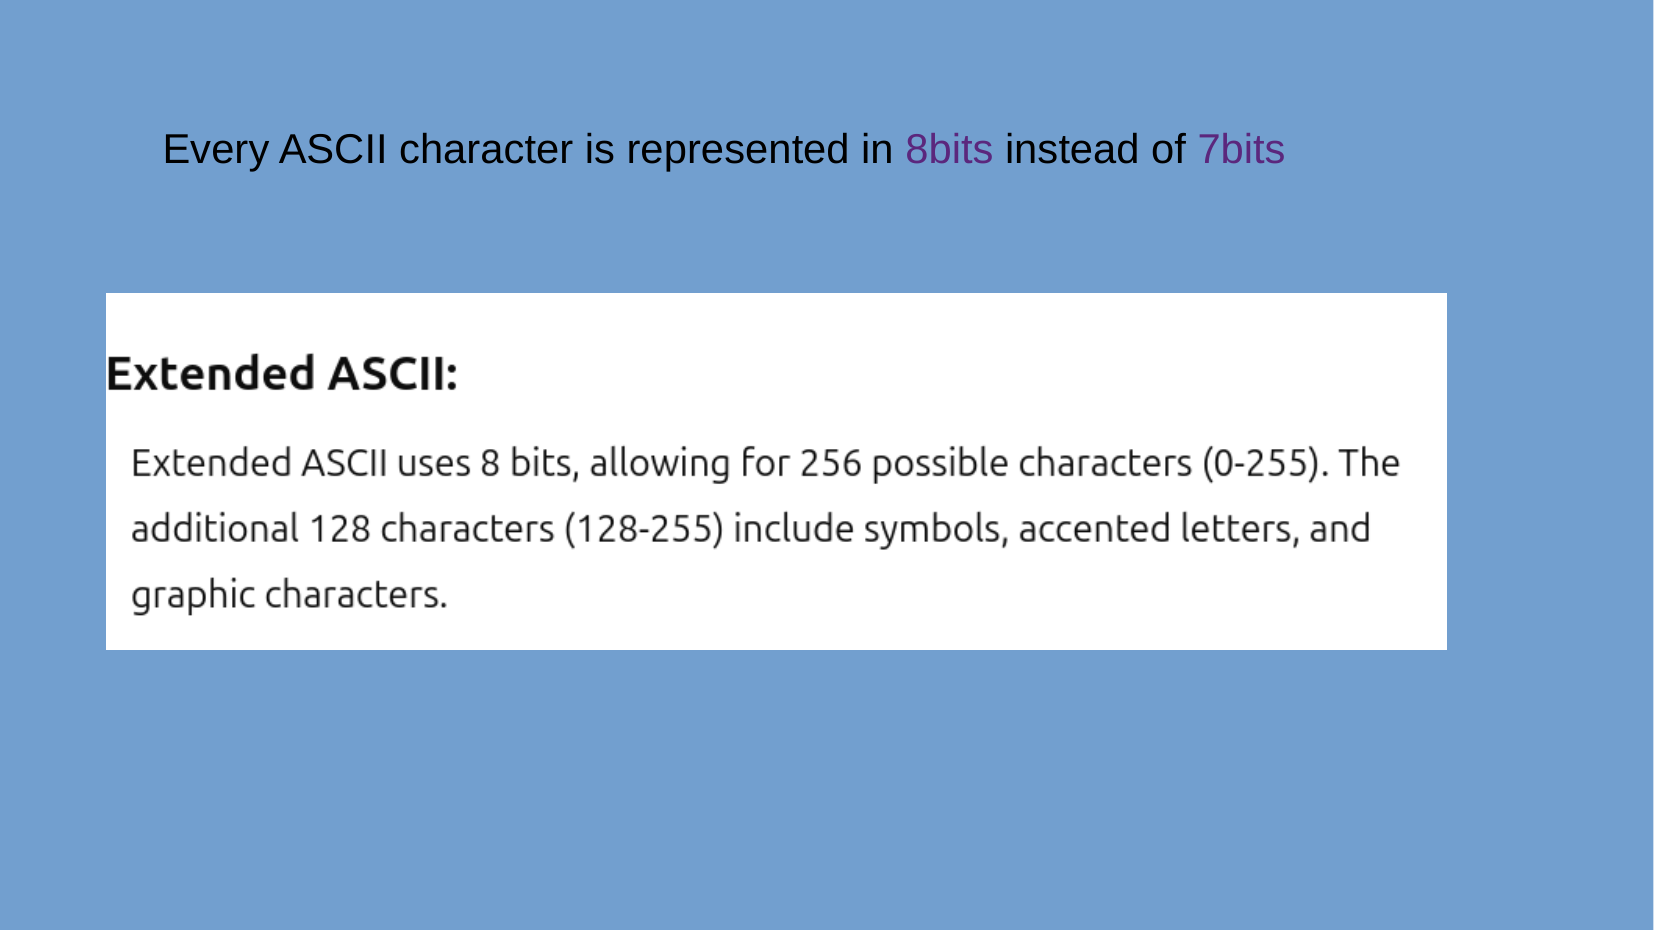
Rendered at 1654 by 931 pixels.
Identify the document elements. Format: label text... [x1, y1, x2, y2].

picture [106, 293, 1447, 650]
text_box Every ASCII character is represented in 8bits instead of 7bits [147, 118, 1312, 180]
